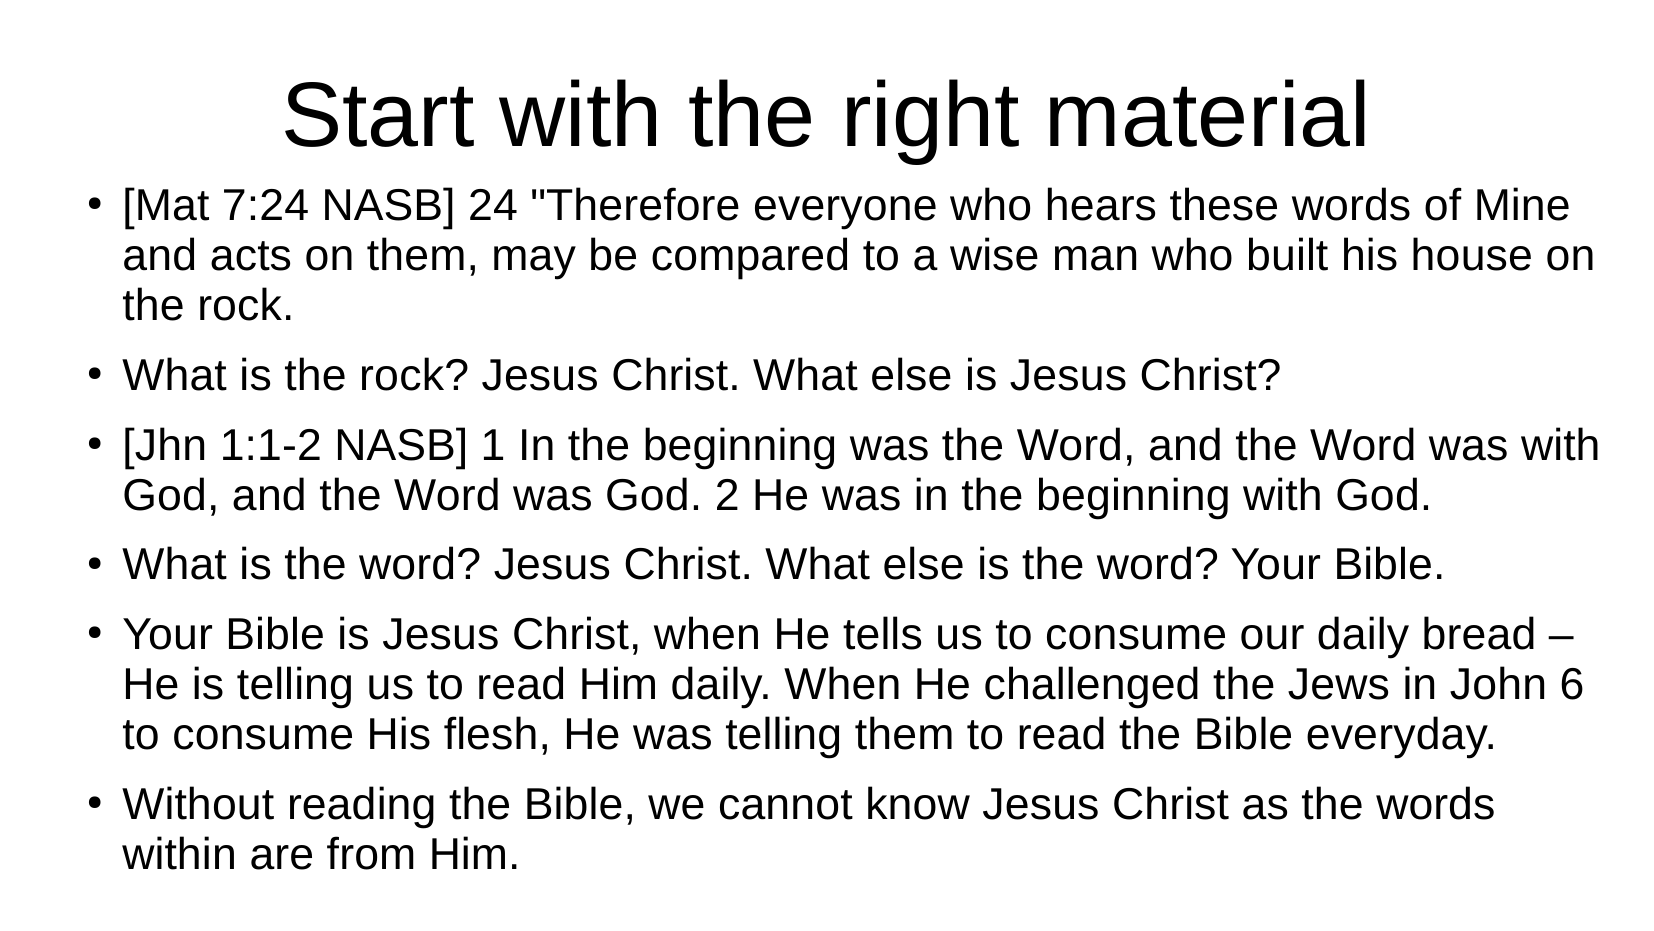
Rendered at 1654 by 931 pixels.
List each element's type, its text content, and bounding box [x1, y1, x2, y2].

list [Mat 7:24 NASB] 24 "Therefore everyone who hears these words of Mine and acts on them, may be compared to a wise man who built his house on the rock. What is the rock? Jesus Christ. What else is Jesus Christ? [Jhn 1:1-2 NASB] 1 In the beginning was the Word, and the Word was with God, and the Word was God. 2 He was in the beginning with God. What is the word? Jesus Christ. What else is the word? Your Bible. Your Bible is Jesus Christ, when He tells us to consume our daily bread – He is telling us to read Him daily. When He challenged the Jews in John 6 to consume His flesh, He was telling them to read the Bible everyday. Without reading the Bible, we cannot know Jesus Christ as the words within are from Him. [75, 180, 1606, 901]
title Start with the right material [82, 37, 1571, 180]
